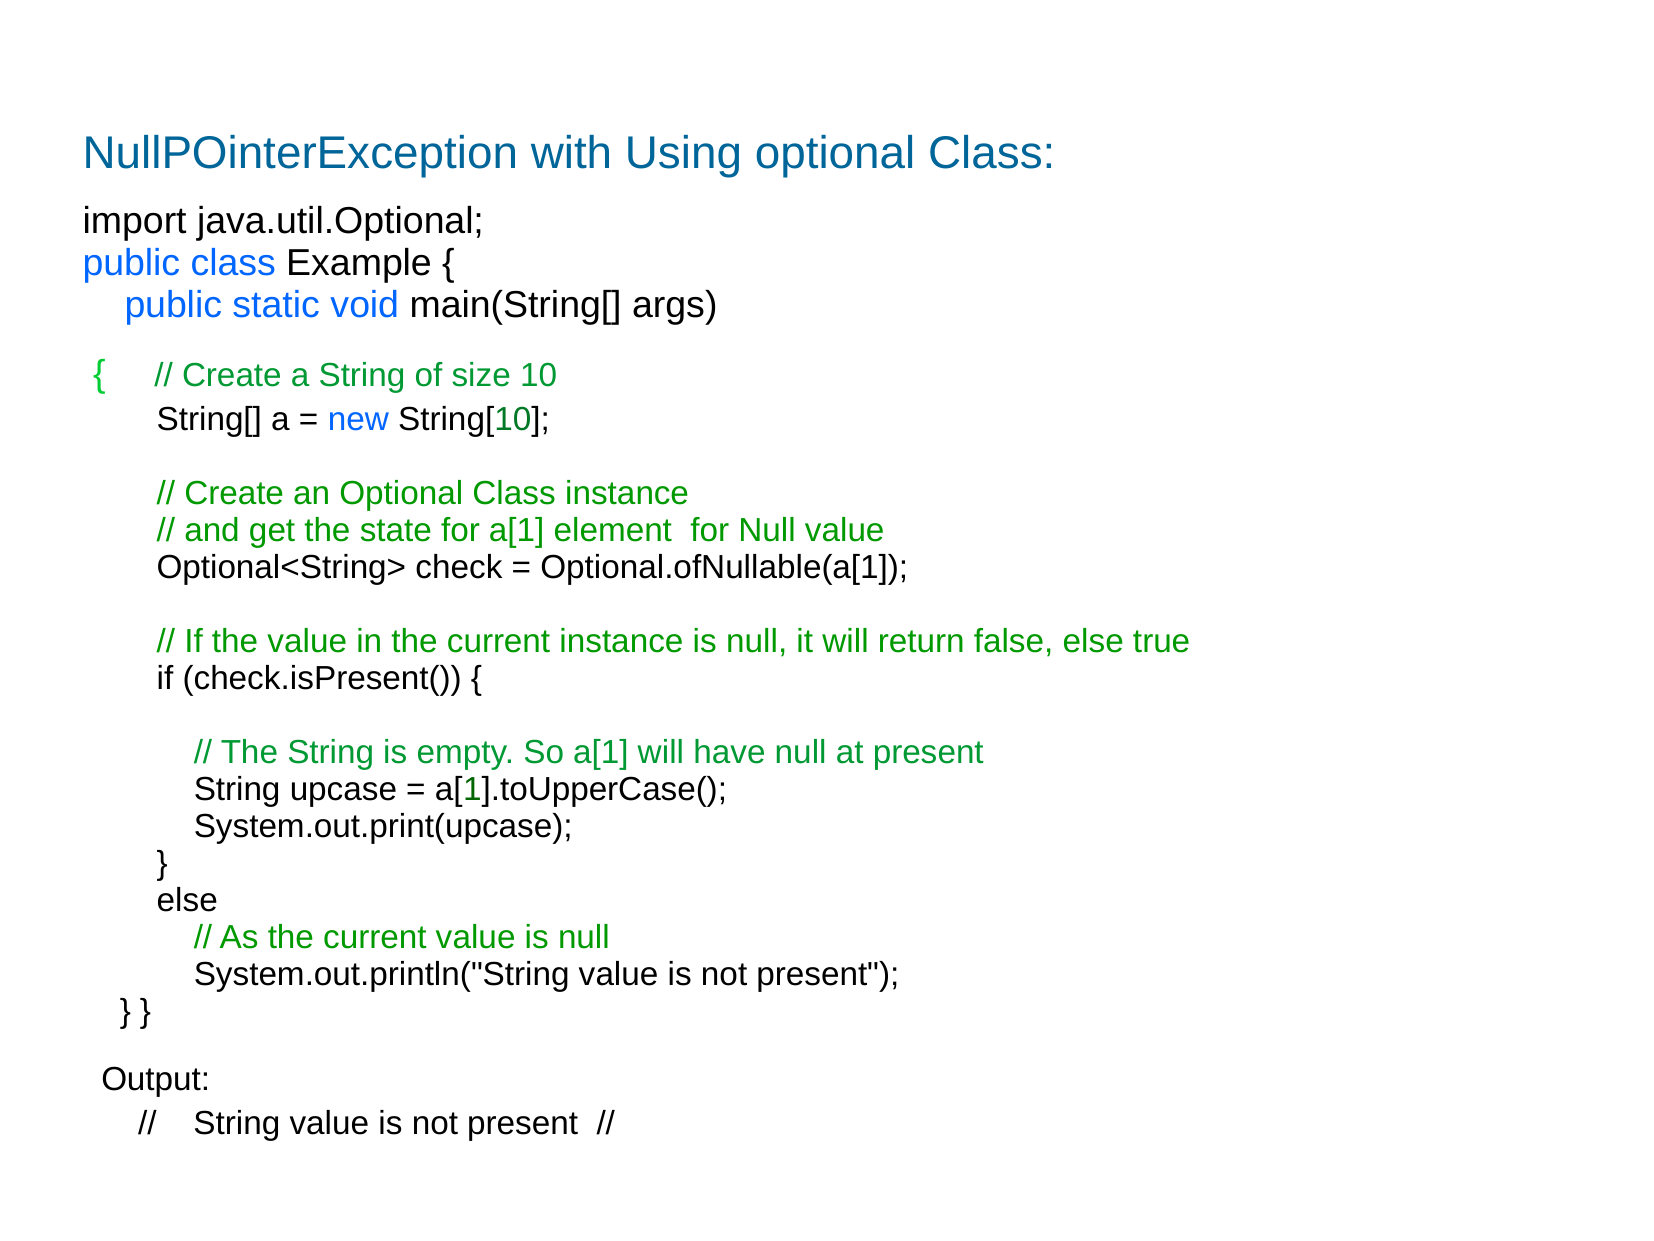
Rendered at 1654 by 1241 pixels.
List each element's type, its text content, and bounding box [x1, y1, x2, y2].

subtitle import java.util.Optional; public class Example { public static void main(String[] args) { // Create a String of size 10 String[] a = new String[10]; // Create an Optional Class instance // and get the state for a[1] element for Null value Optional<String> check = Optional.ofNullable(a[1]); // If the value in the current instance is null, it will return false, else true if (check.isPresent()) { // The String is empty. So a[1] will have null at present String upcase = a[1].toUpperCase(); System.out.print(upcase); } else // As the current value is null System.out.println("String value is not present"); } } Output: // String value is not present // [82, 155, 1571, 1144]
title NullPOinterException with Using optional Class: [82, 49, 1571, 155]
